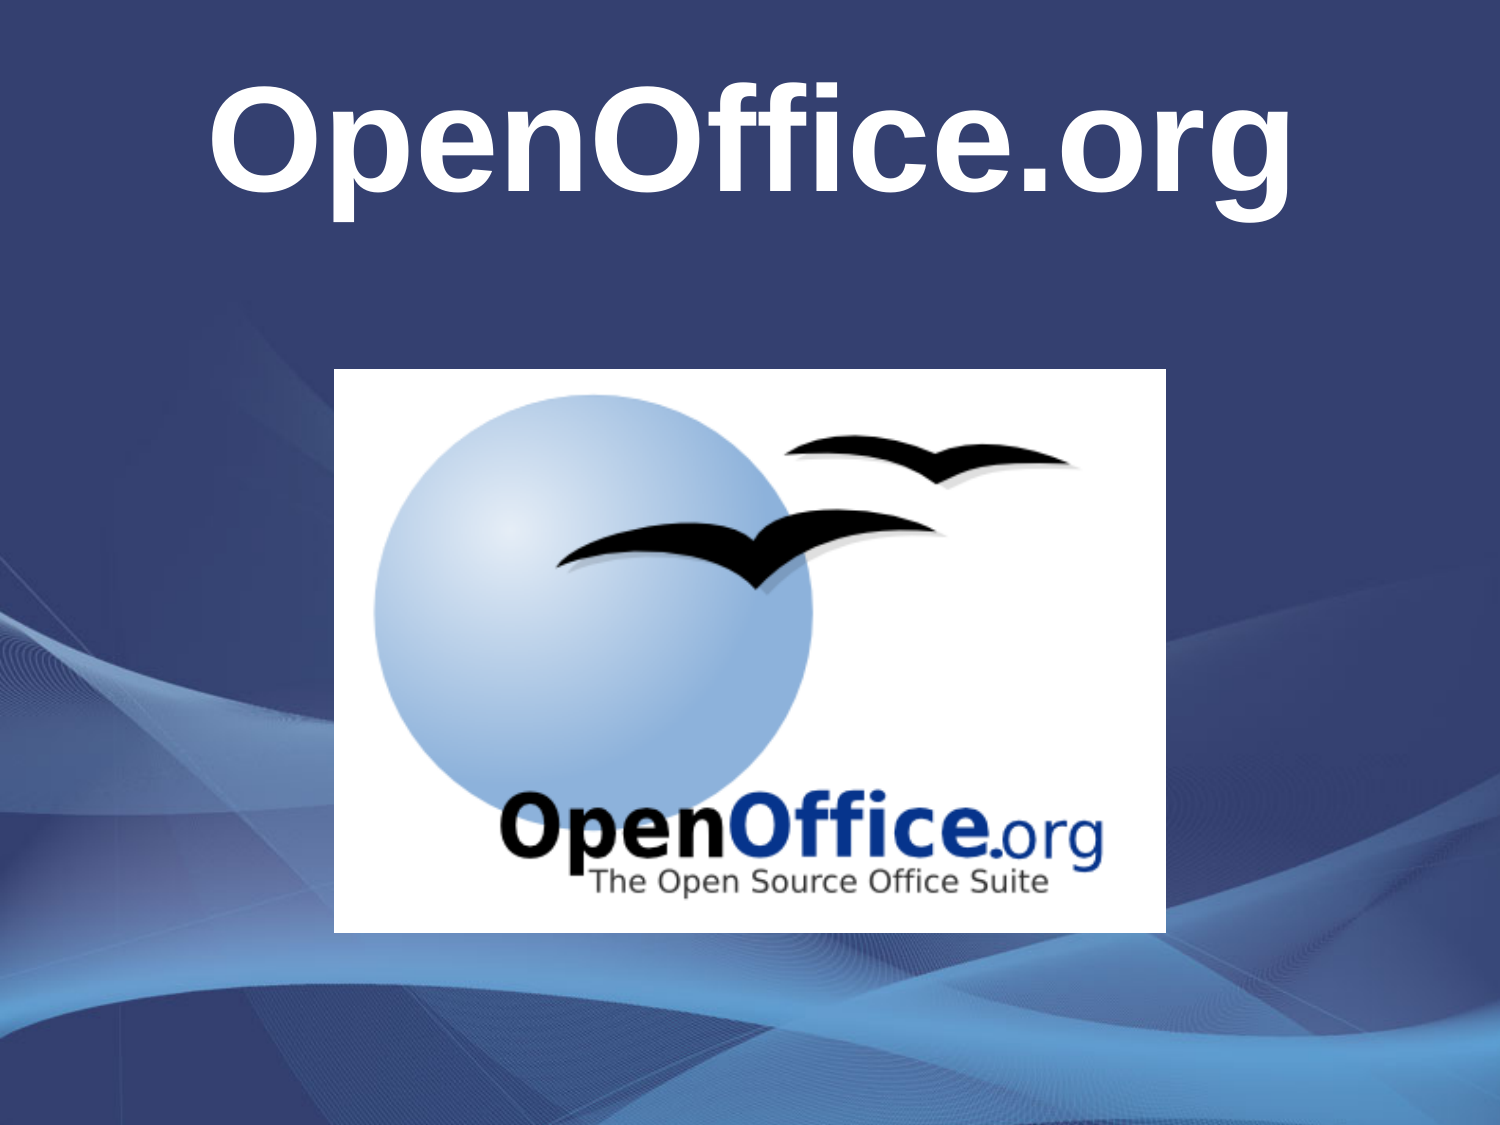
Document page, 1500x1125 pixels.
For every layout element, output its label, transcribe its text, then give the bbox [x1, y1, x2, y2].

title OpenOffice.org [59, 19, 1447, 261]
picture [0, 0, 1500, 1125]
